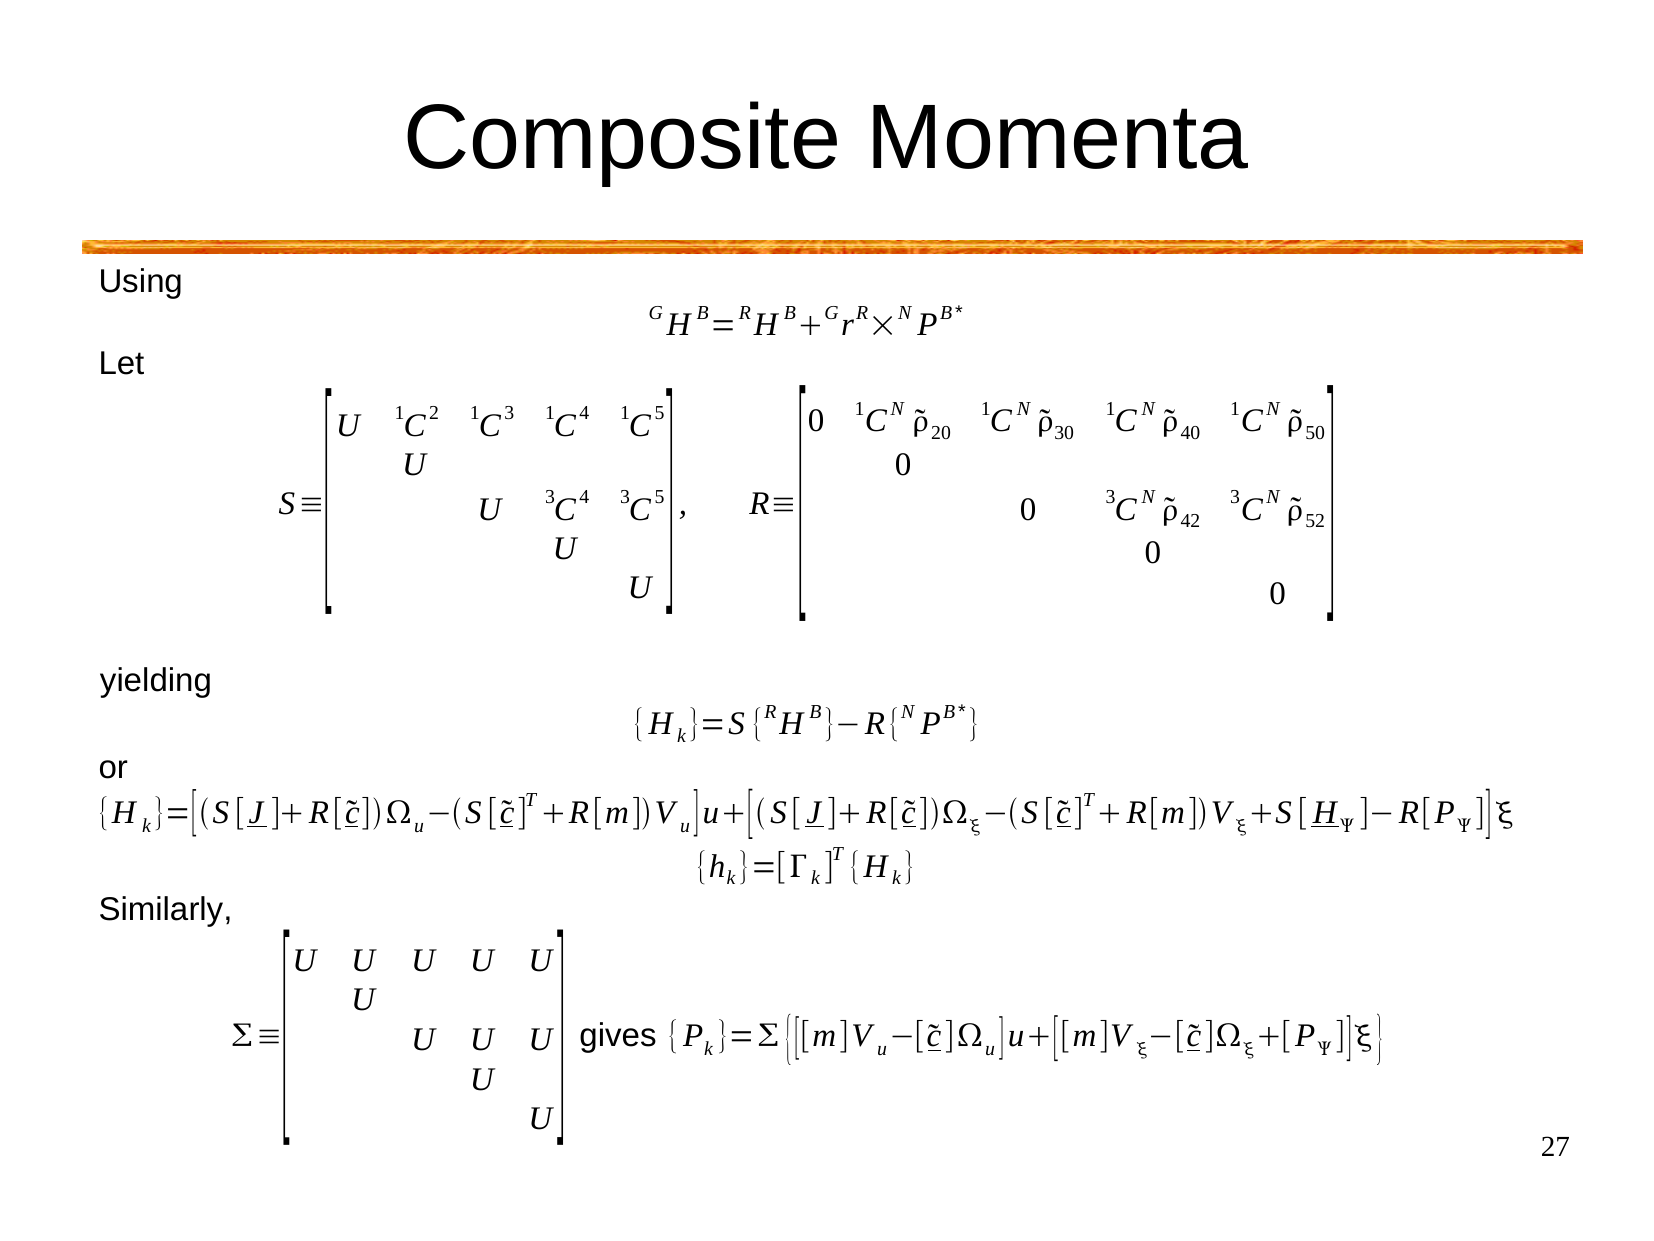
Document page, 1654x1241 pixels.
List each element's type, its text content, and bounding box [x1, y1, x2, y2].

chart [92, 262, 1520, 1147]
title Composite Momenta [82, 56, 1571, 218]
picture [82, 240, 1583, 254]
